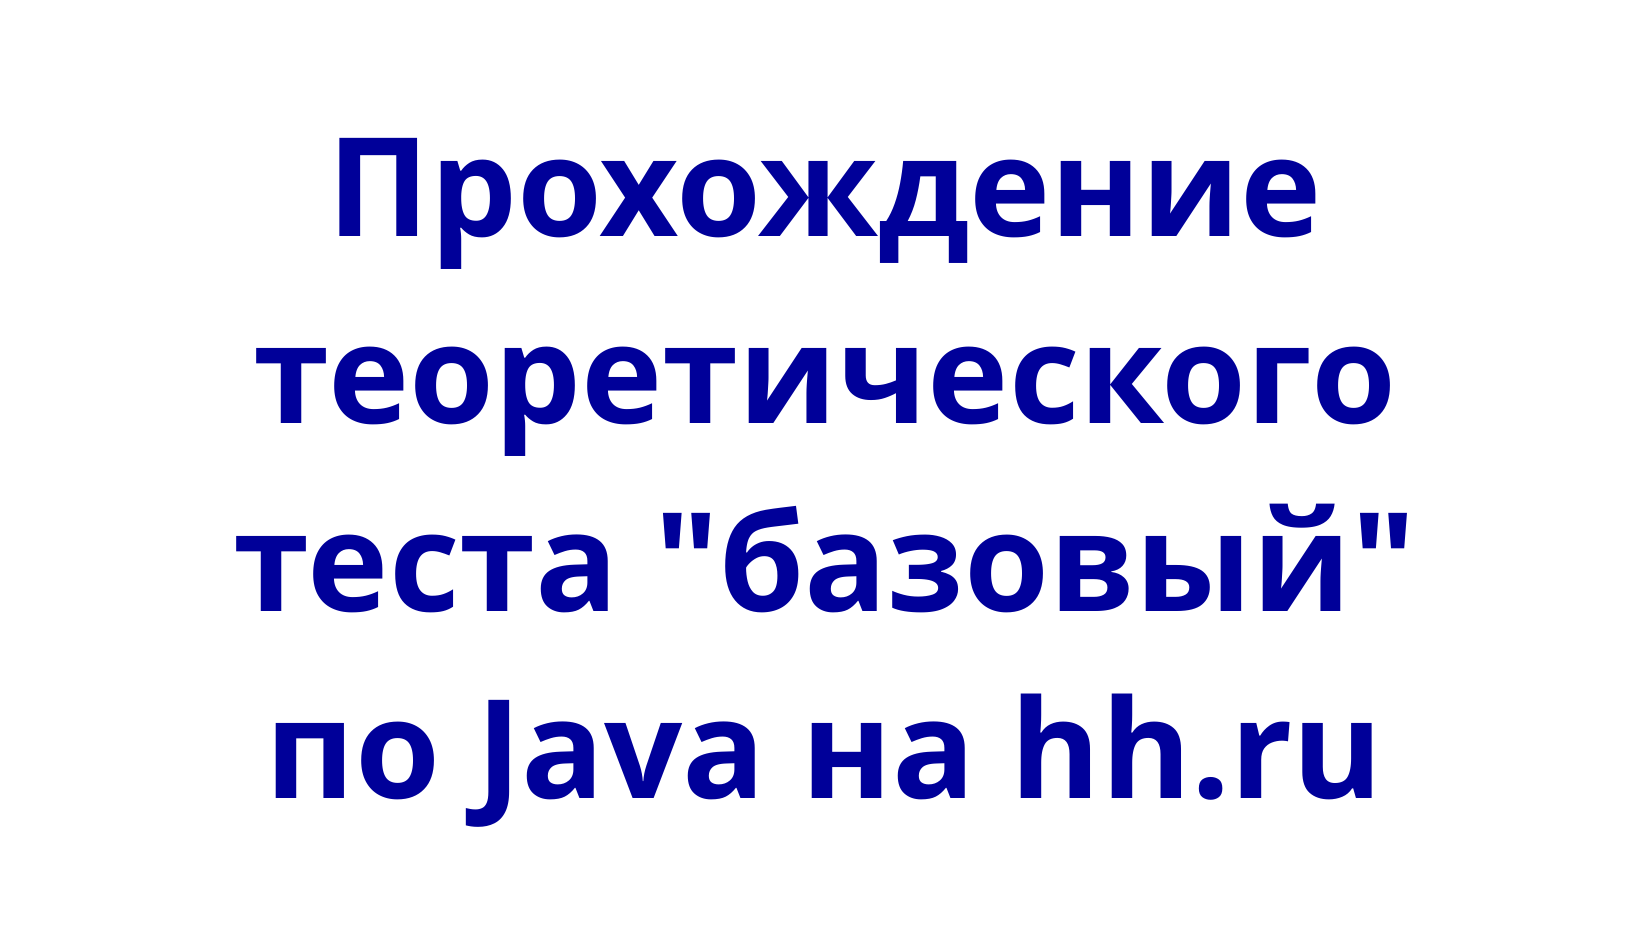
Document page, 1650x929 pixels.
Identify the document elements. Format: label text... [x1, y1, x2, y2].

subtitle Прохождение теоретического теста "базовый" по Java на hh.ru [0, 0, 1650, 929]
